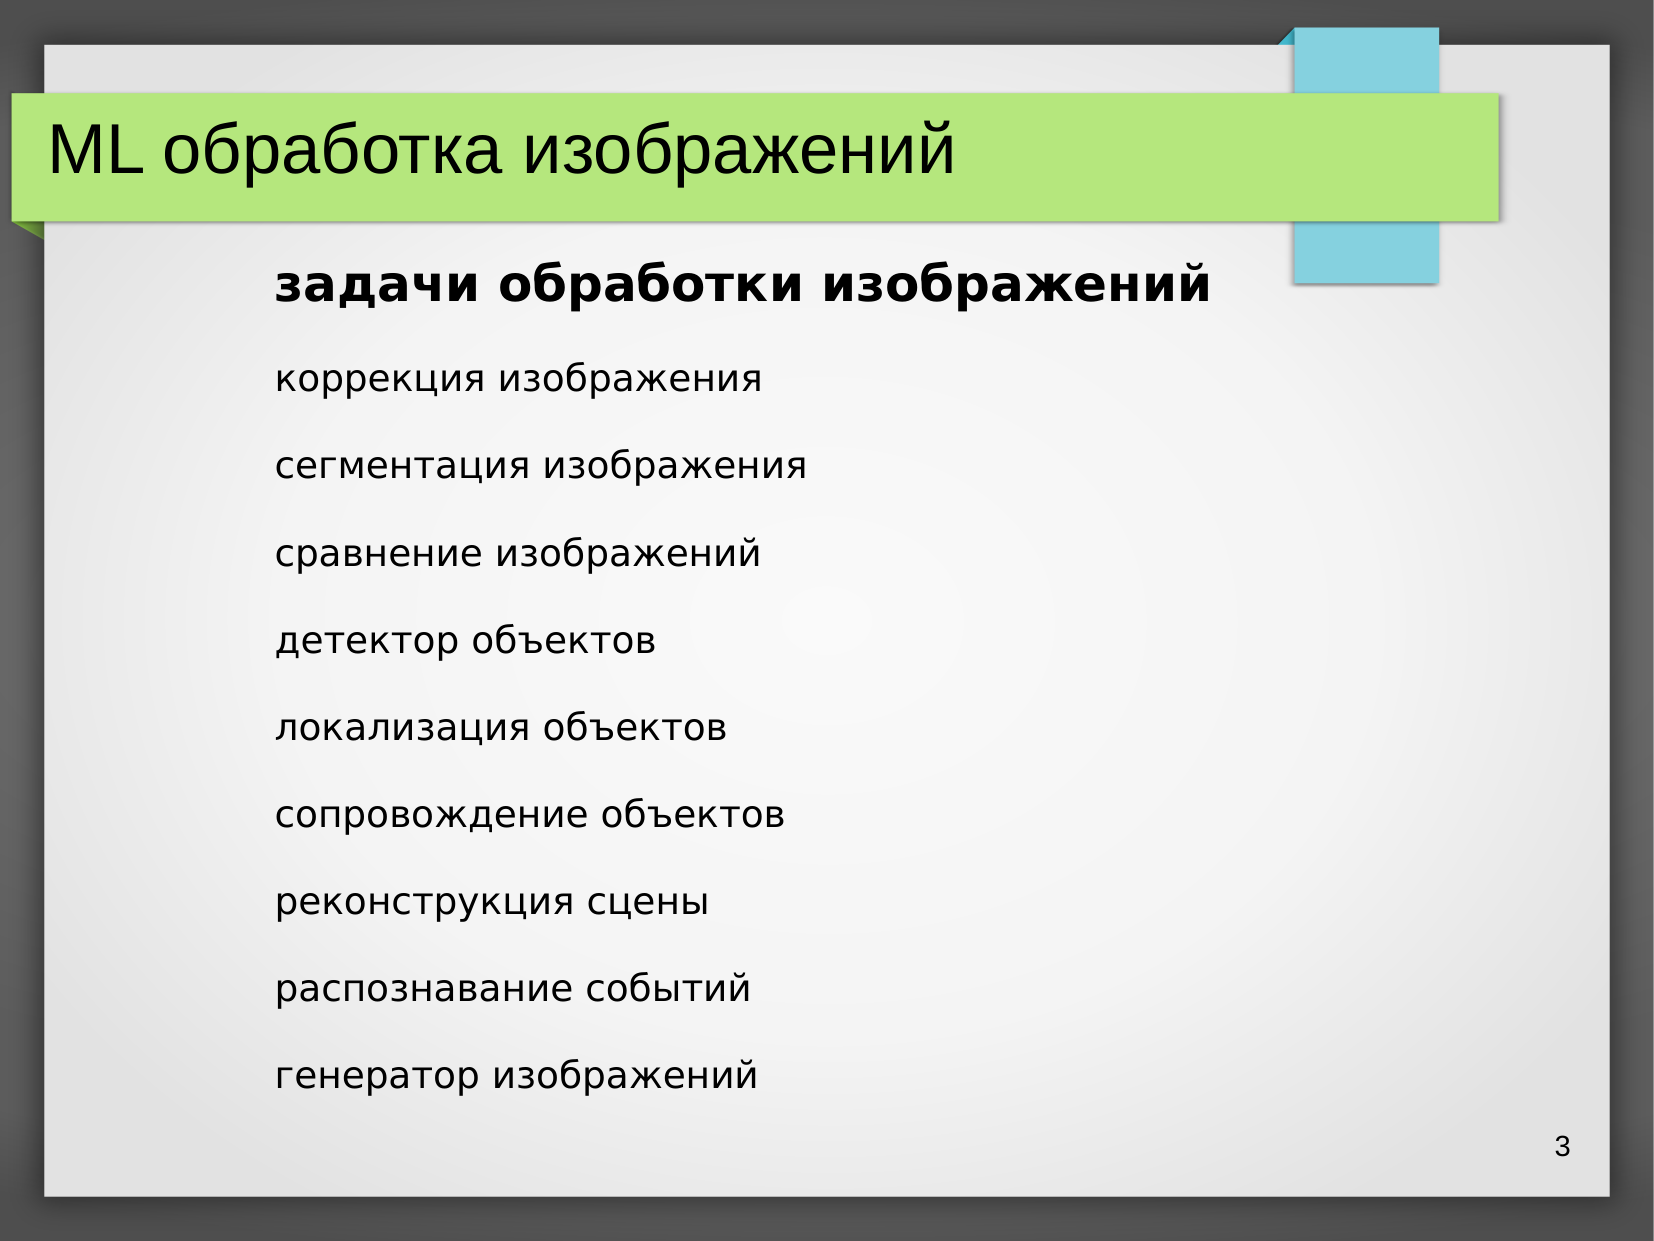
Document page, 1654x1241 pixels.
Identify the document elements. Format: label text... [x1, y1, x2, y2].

text_box задачи обработки изображений коррекция изображения сегментация изображения сравнение изображений детектор объектов локализация объектов сопровождение объектов реконструкция сцены распознавание событий генератор изображений [259, 248, 1264, 1123]
picture [0, 0, 1654, 1241]
title ML обработка изображений [47, 109, 1501, 189]
